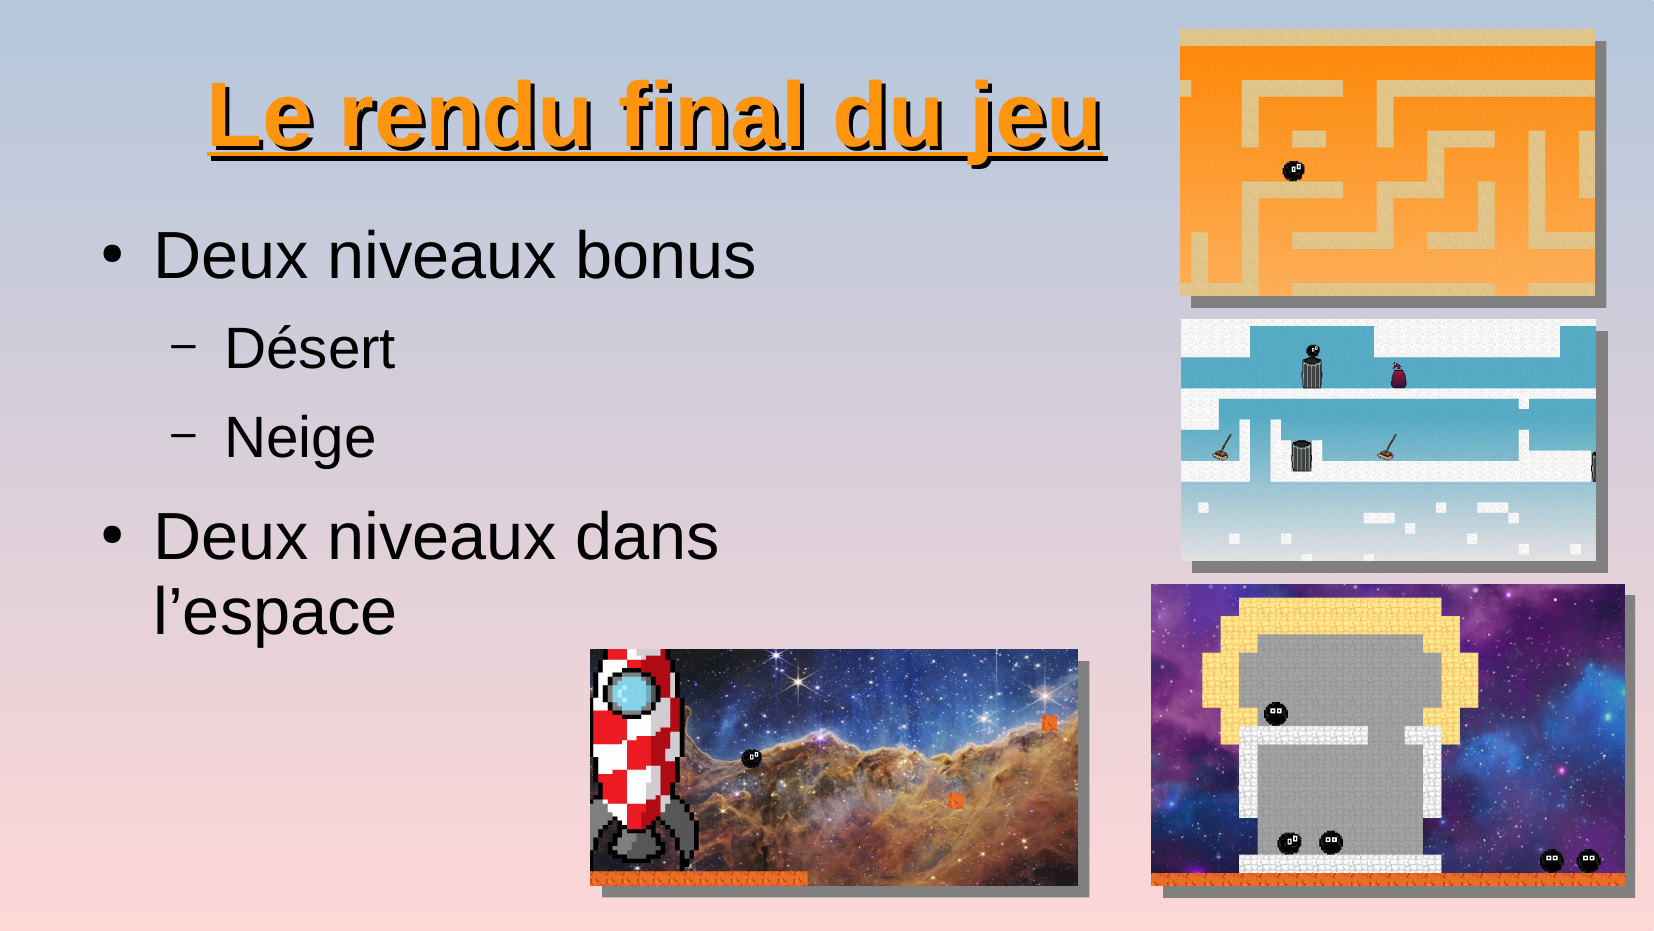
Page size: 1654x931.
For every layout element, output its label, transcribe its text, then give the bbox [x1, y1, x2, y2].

picture [1151, 584, 1625, 886]
picture [1180, 29, 1595, 296]
title Le rendu final du jeu [206, 37, 1180, 193]
list Deux niveaux bonus Désert Neige Deux niveaux dans l’espace [82, 217, 809, 758]
picture [1181, 319, 1596, 562]
picture [590, 649, 1078, 886]
